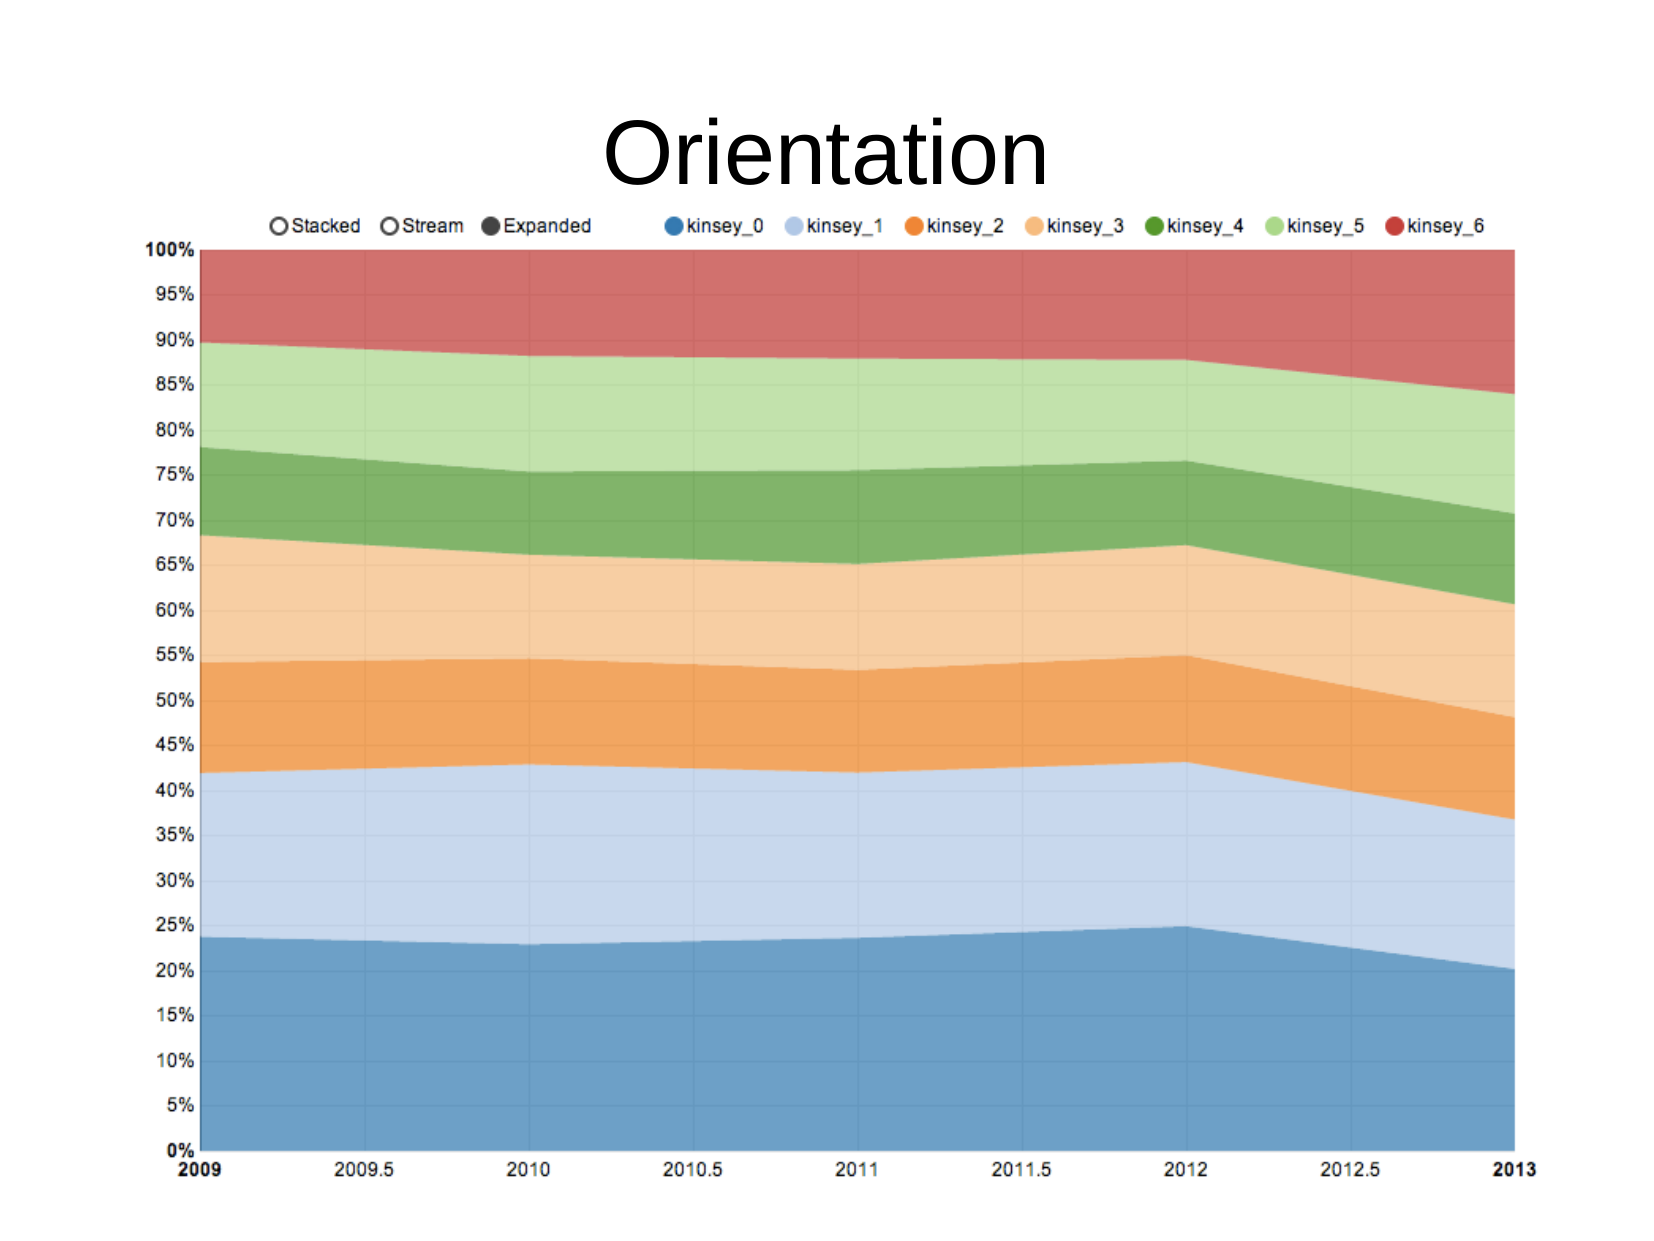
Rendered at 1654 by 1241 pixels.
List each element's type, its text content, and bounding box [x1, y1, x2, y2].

picture [107, 209, 1561, 1216]
title Orientation [82, 49, 1571, 257]
